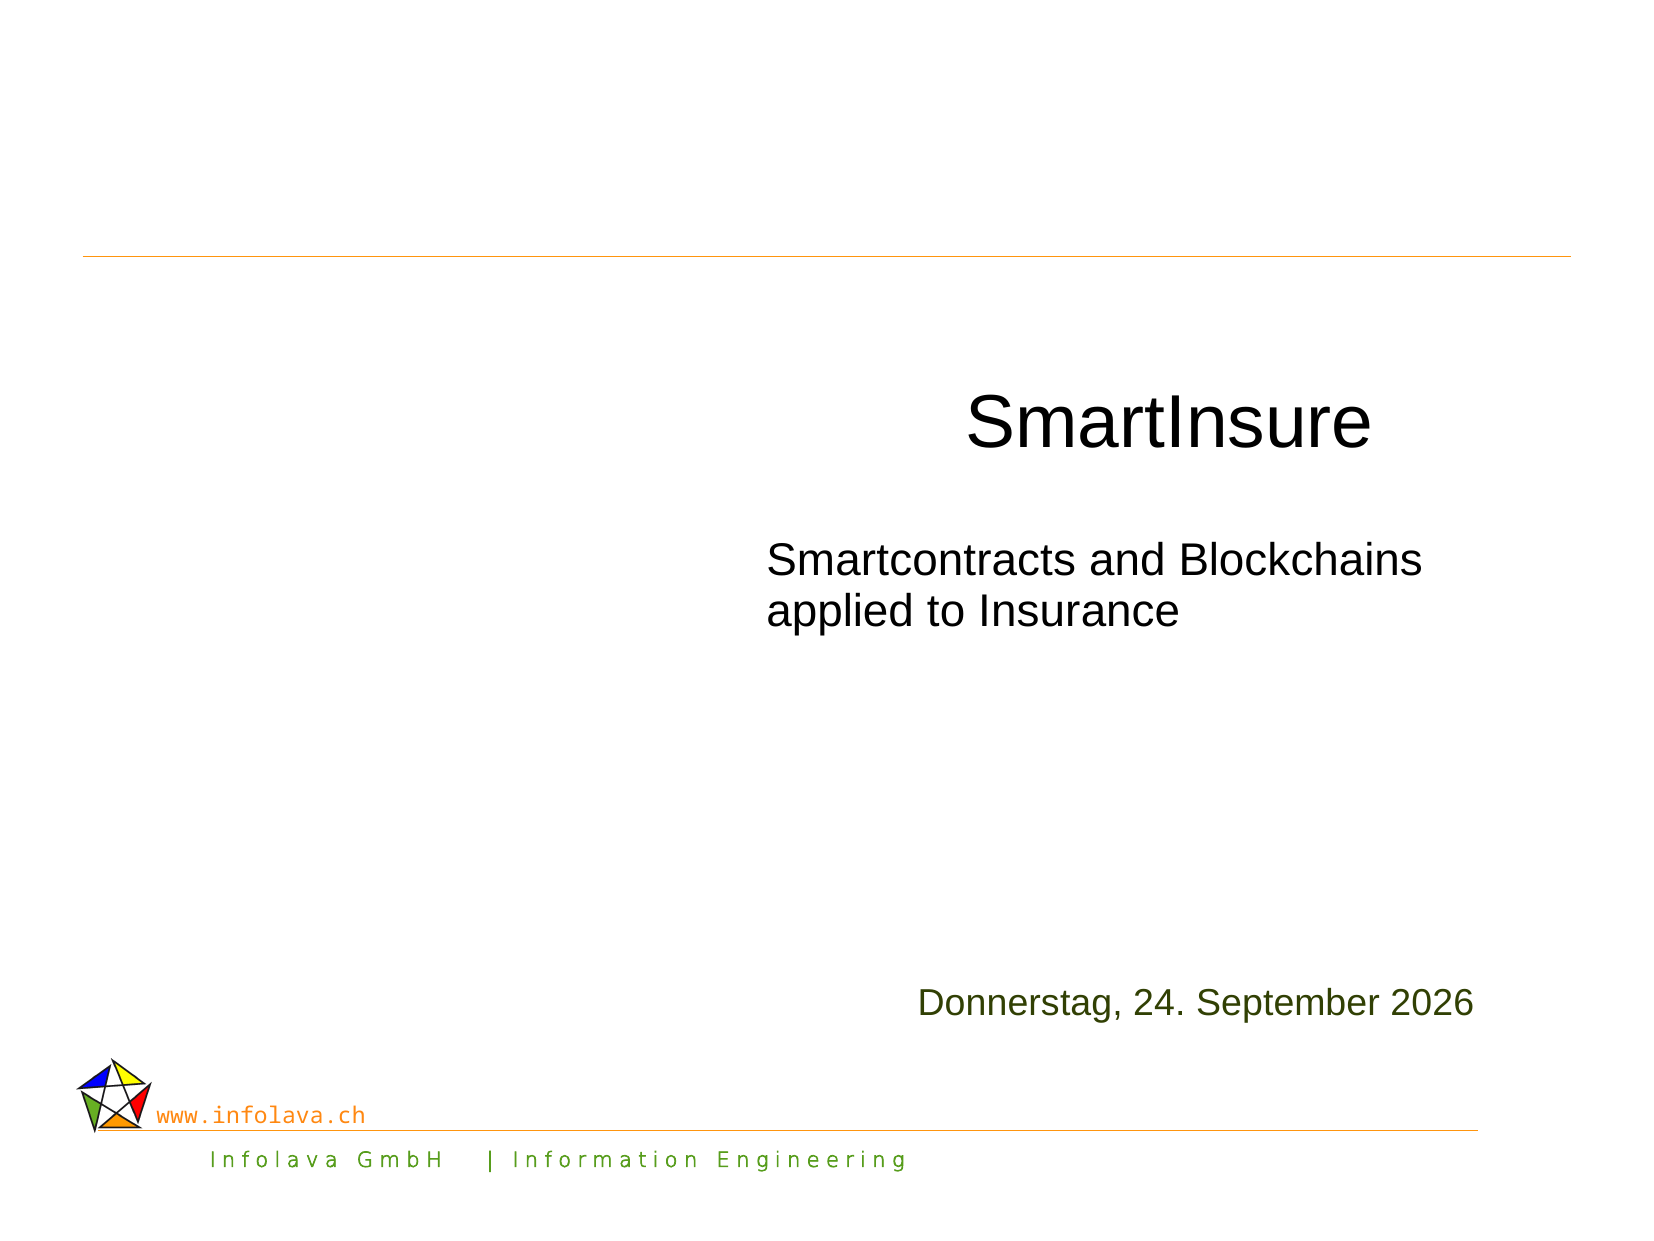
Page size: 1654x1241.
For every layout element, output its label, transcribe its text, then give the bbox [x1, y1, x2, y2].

title SmartInsure [827, 330, 1511, 514]
list Smartcontracts and Blockchains applied to Insurance [679, 525, 1511, 646]
text_box Freitag, 31. Januar 2020 [514, 889, 1490, 1032]
picture [76, 1058, 152, 1134]
